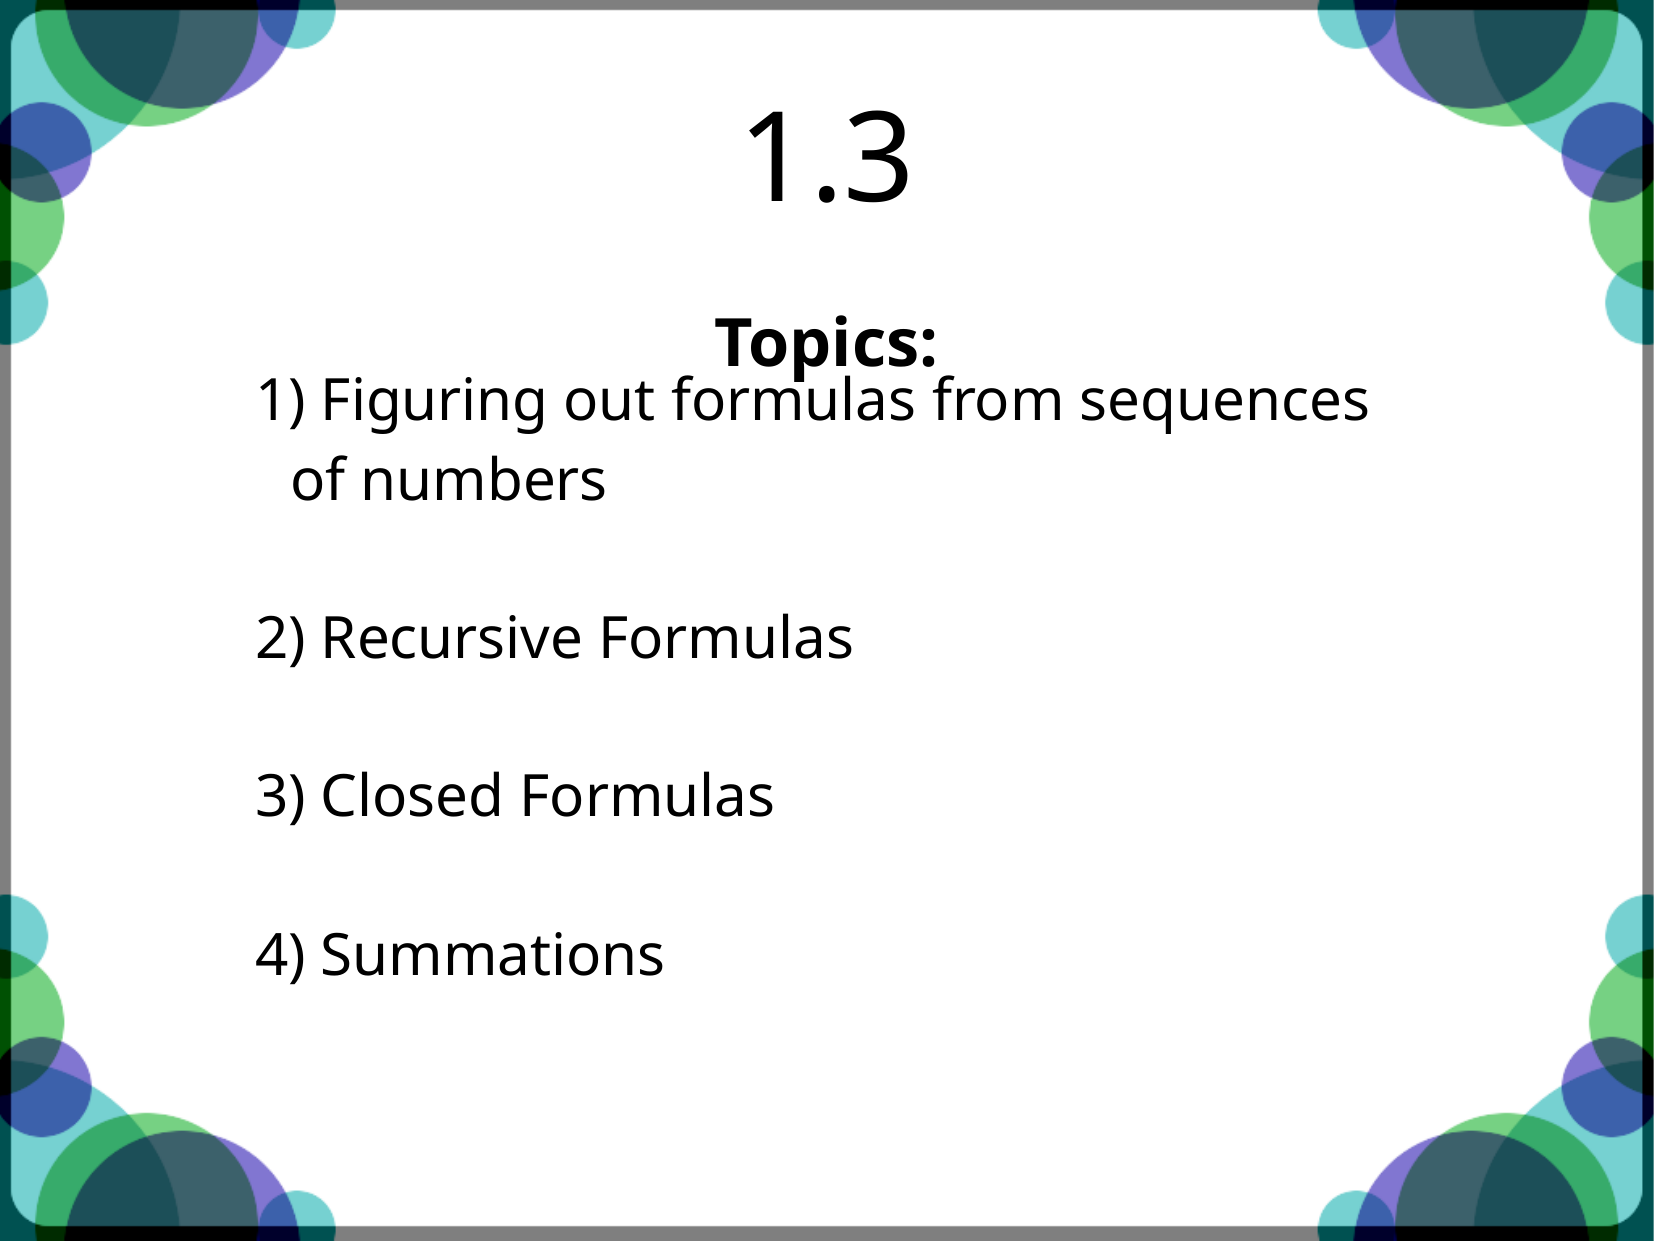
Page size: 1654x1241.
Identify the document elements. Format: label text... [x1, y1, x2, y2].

subtitle Topics: [82, 290, 1571, 391]
text_box Figuring out formulas from sequences of numbers Recursive Formulas Closed Formulas Summations [255, 414, 1411, 937]
picture [0, 0, 1654, 1241]
title 1.3 [82, 49, 1571, 257]
